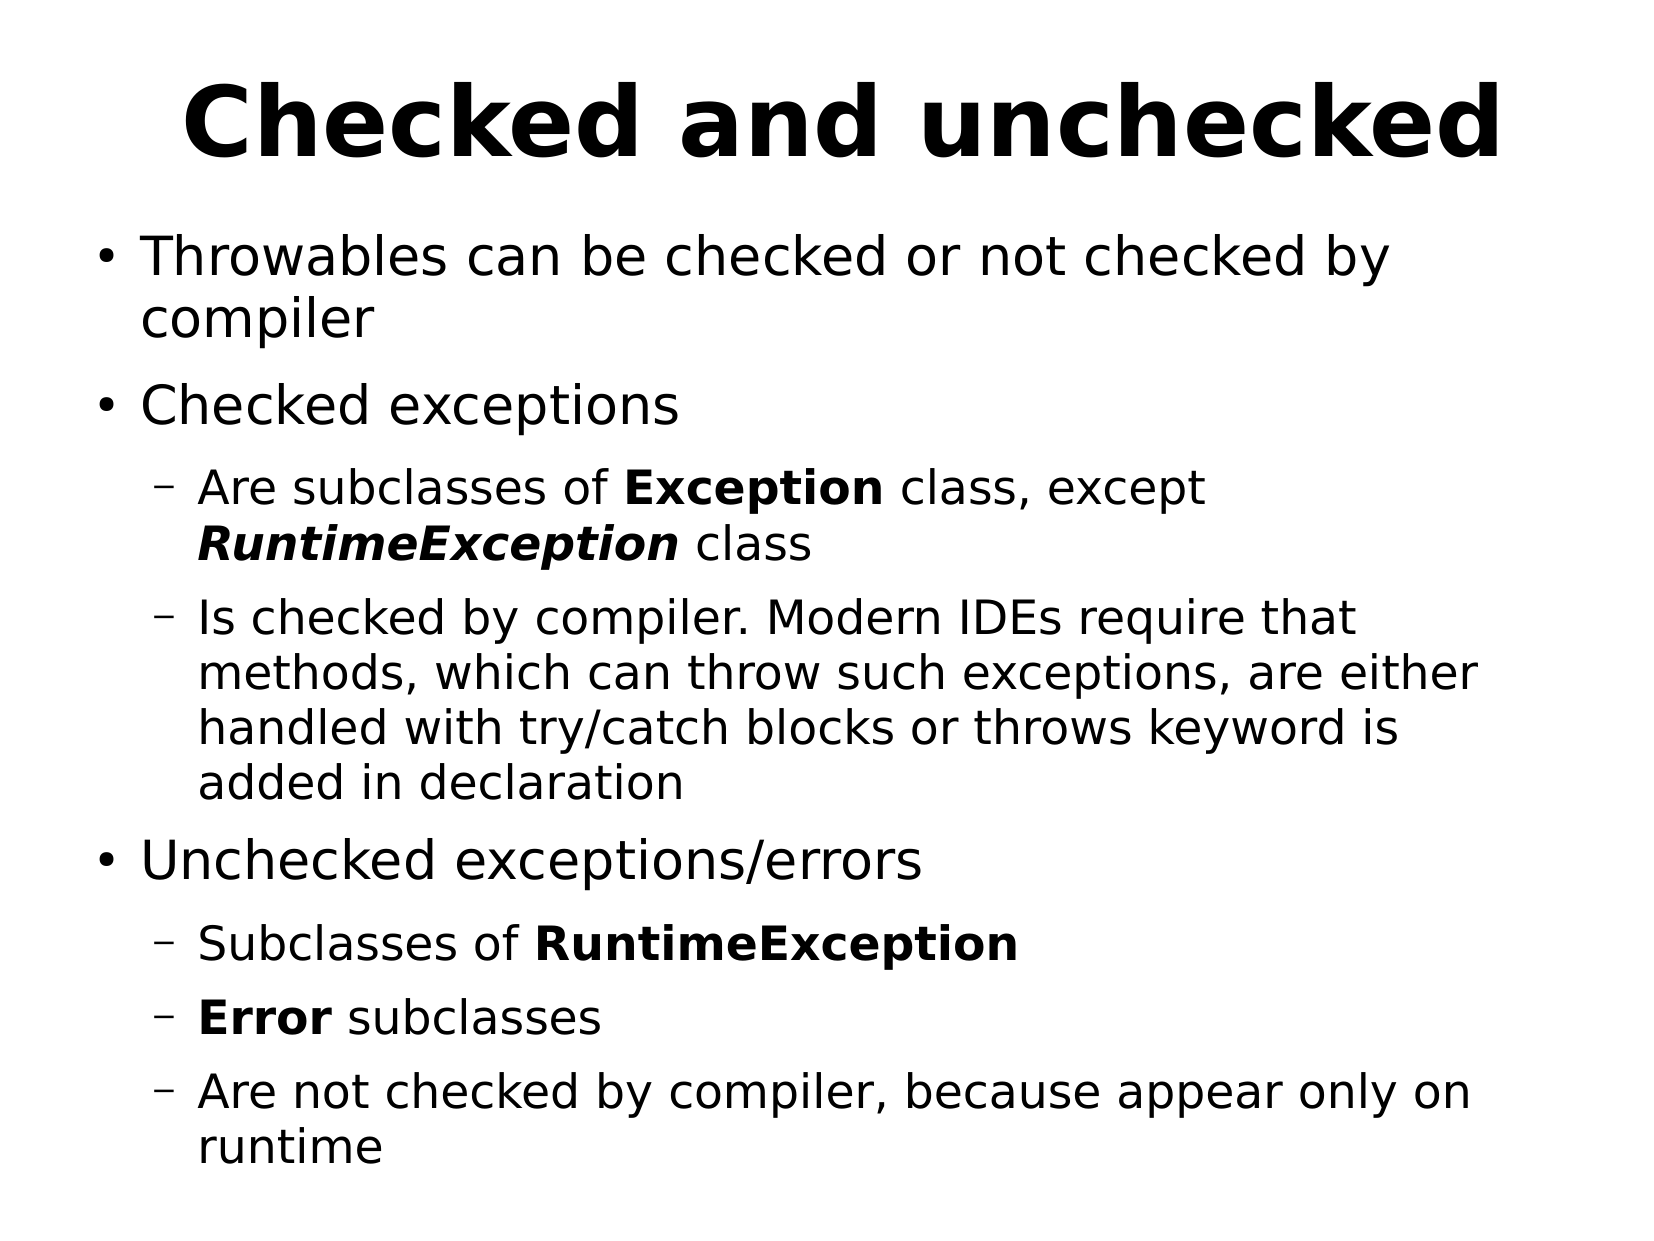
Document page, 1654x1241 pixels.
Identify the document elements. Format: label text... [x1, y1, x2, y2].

title Checked and unchecked [82, 49, 1571, 196]
list Throwables can be checked or not checked by compiler Checked exceptions Are subclasses of Exception class, except RuntimeException class Is checked by compiler. Modern IDEs require that methods, which can throw such exceptions, are either handled with try/catch blocks or throws keyword is added in declaration Unchecked exceptions/errors Subclasses of RuntimeException Error subclasses Are not checked by compiler, because appear only on runtime [82, 225, 1538, 1186]
